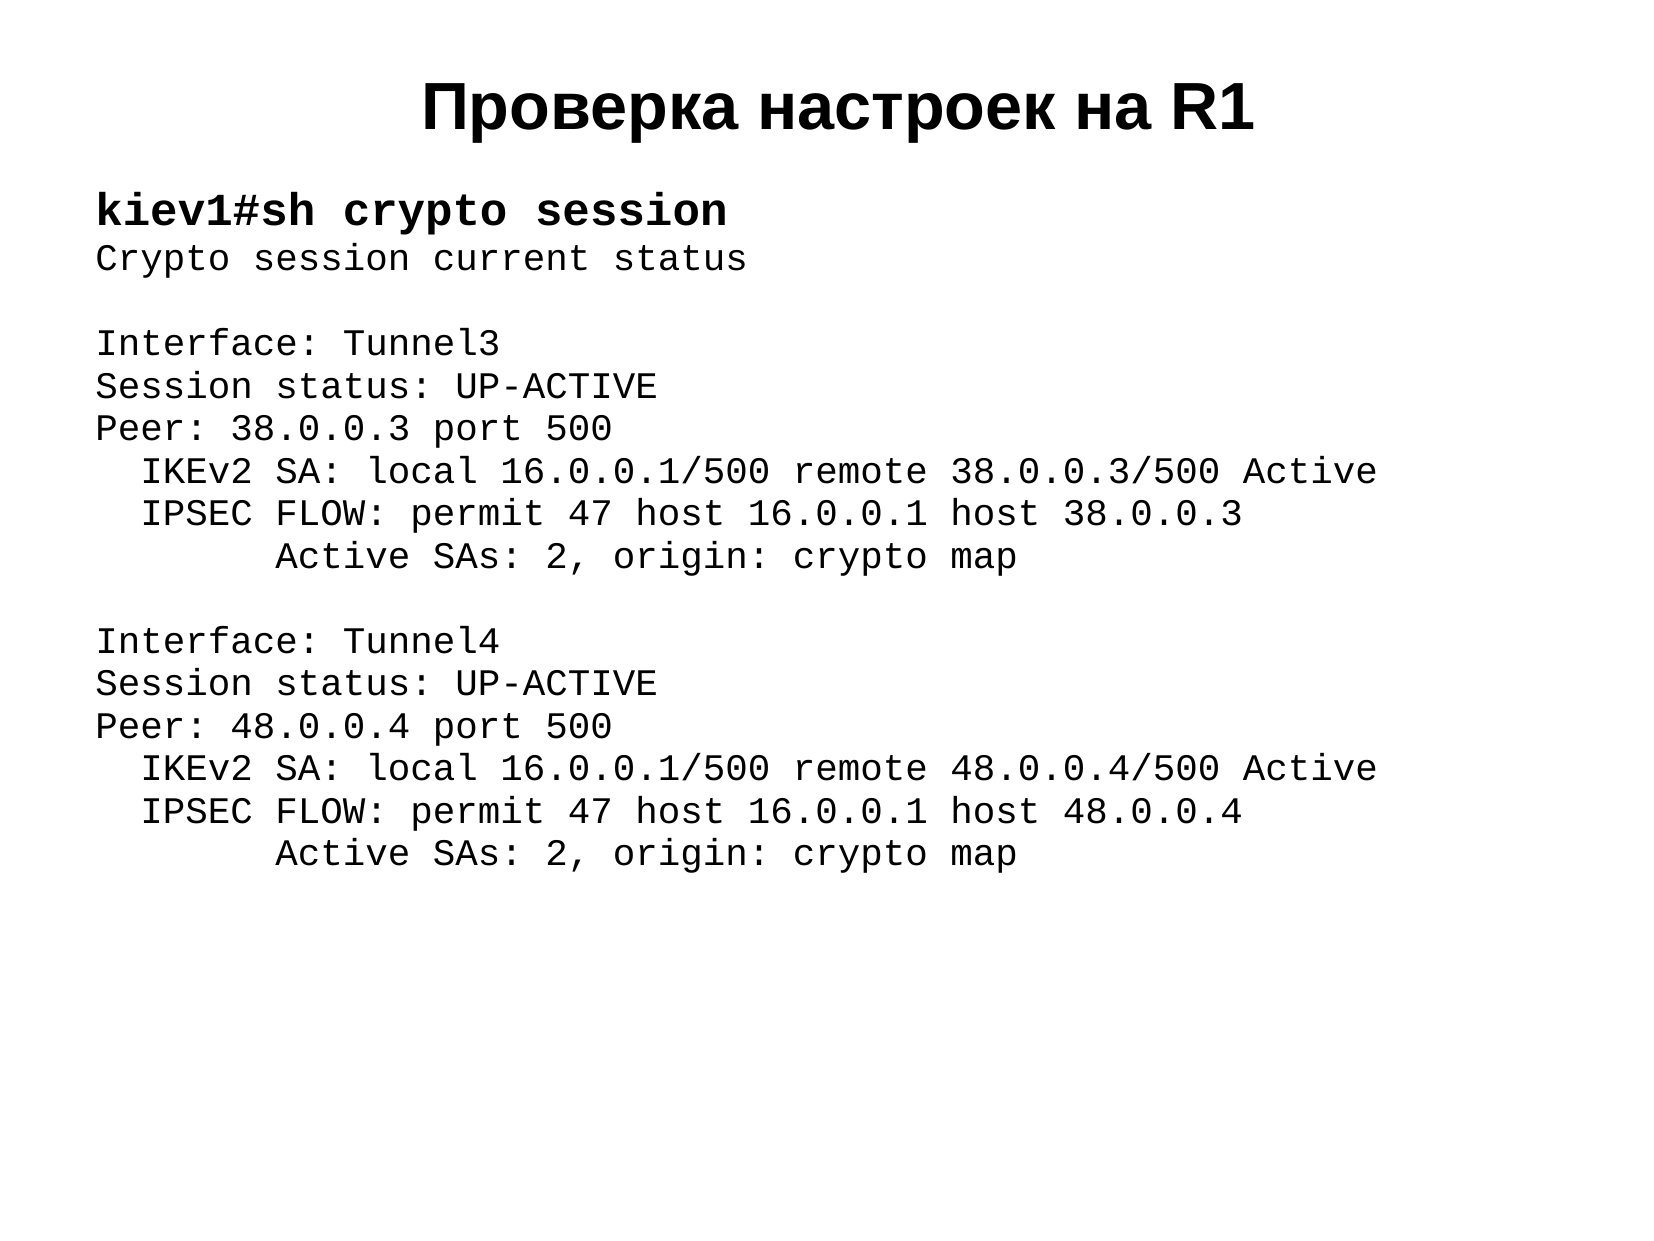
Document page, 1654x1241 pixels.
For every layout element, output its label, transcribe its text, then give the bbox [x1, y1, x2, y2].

list kiev1#sh crypto session Crypto session current status Interface: Tunnel3 Session status: UP-ACTIVE Peer: 38.0.0.3 port 500 IKEv2 SA: local 16.0.0.1/500 remote 38.0.0.3/500 Active IPSEC FLOW: permit 47 host 16.0.0.1 host 38.0.0.3 Active SAs: 2, origin: crypto map Interface: Tunnel4 Session status: UP-ACTIVE Peer: 48.0.0.4 port 500 IKEv2 SA: local 16.0.0.1/500 remote 48.0.0.4/500 Active IPSEC FLOW: permit 47 host 16.0.0.1 host 48.0.0.4 Active SAs: 2, origin: crypto map [95, 187, 1538, 1208]
text_box Проверка настроек на R1 [64, 37, 1613, 151]
